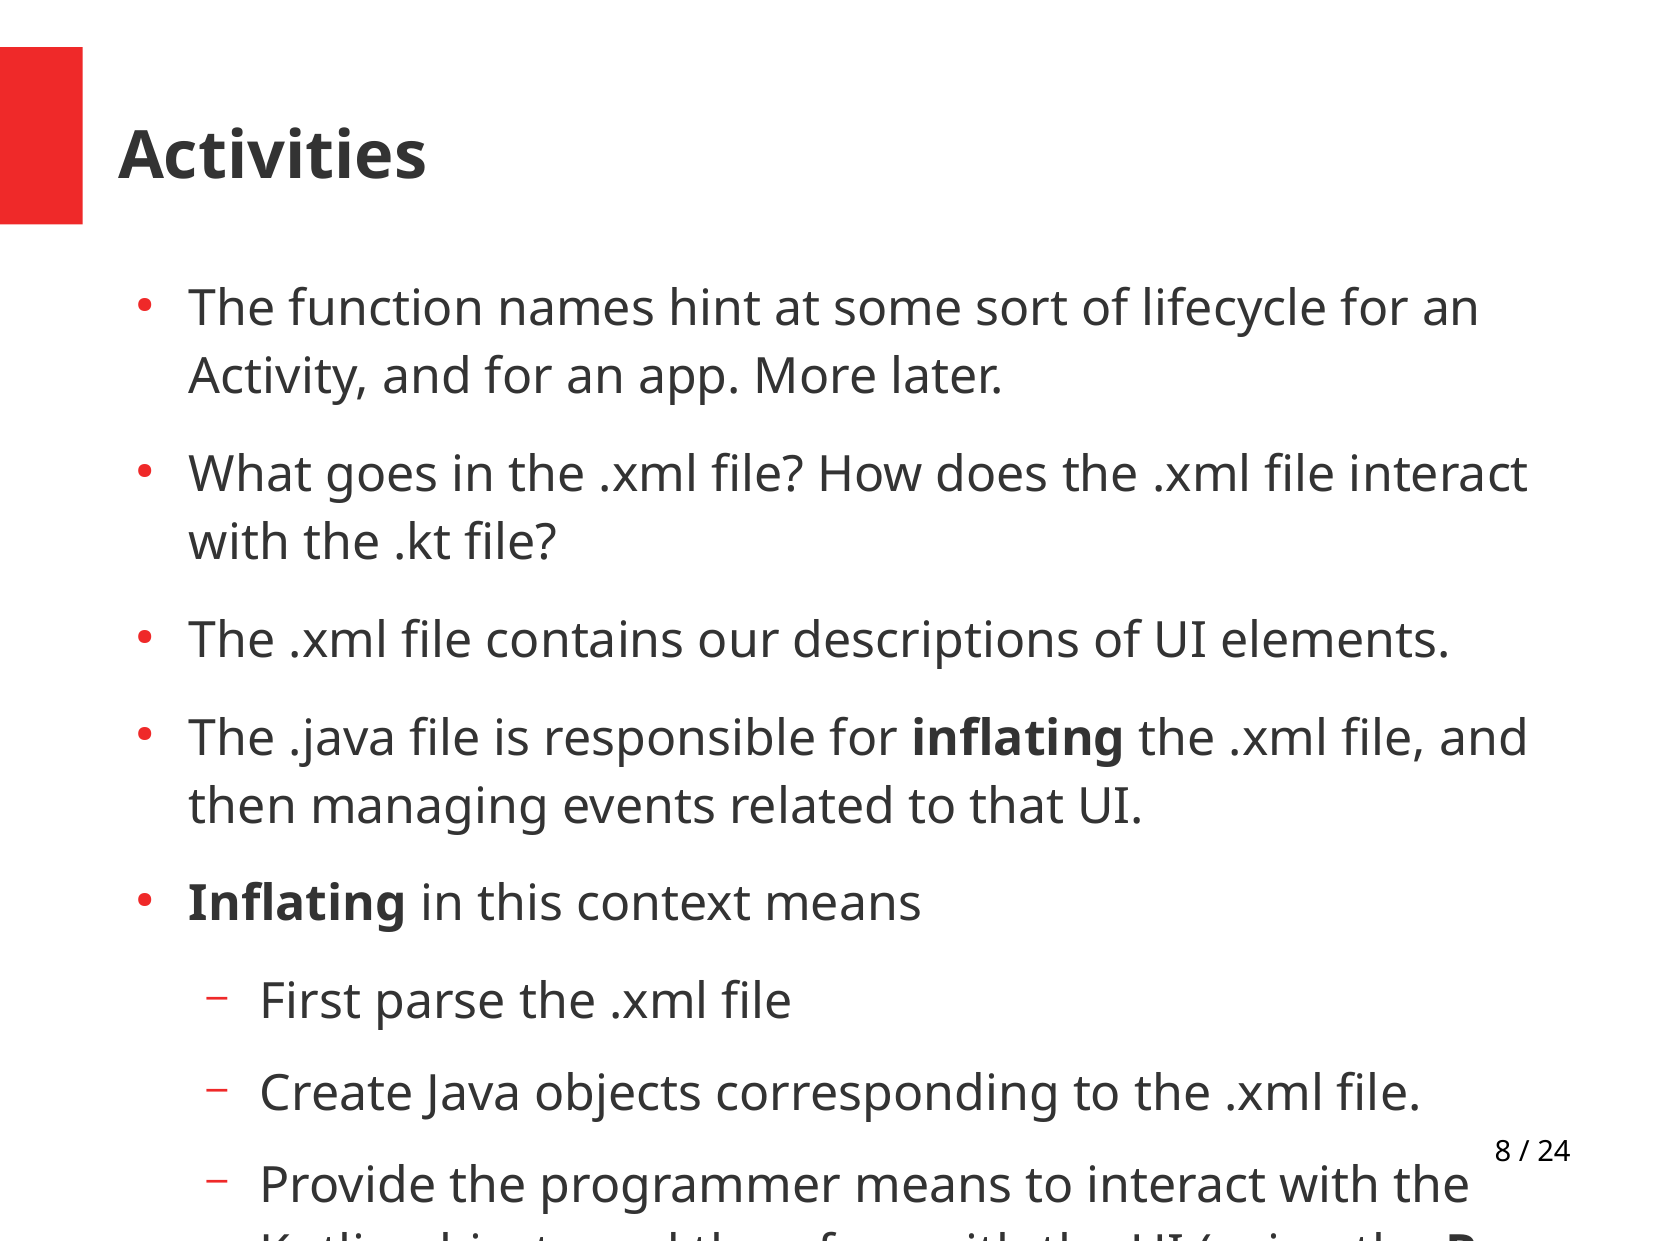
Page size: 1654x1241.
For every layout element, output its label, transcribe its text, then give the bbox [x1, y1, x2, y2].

title Activities [118, 49, 1571, 257]
list The function names hint at some sort of lifecycle for an Activity, and for an app. More later. What goes in the .xml file? How does the .xml file interact with the .kt file? The .xml file contains our descriptions of UI elements. The .java file is responsible for inflating the .xml file, and then managing events related to that UI. Inflating in this context means First parse the .xml file Create Java objects corresponding to the .xml file. Provide the programmer means to interact with the Kotlin objects and therefore with the UI (using the R class). [118, 271, 1536, 991]
